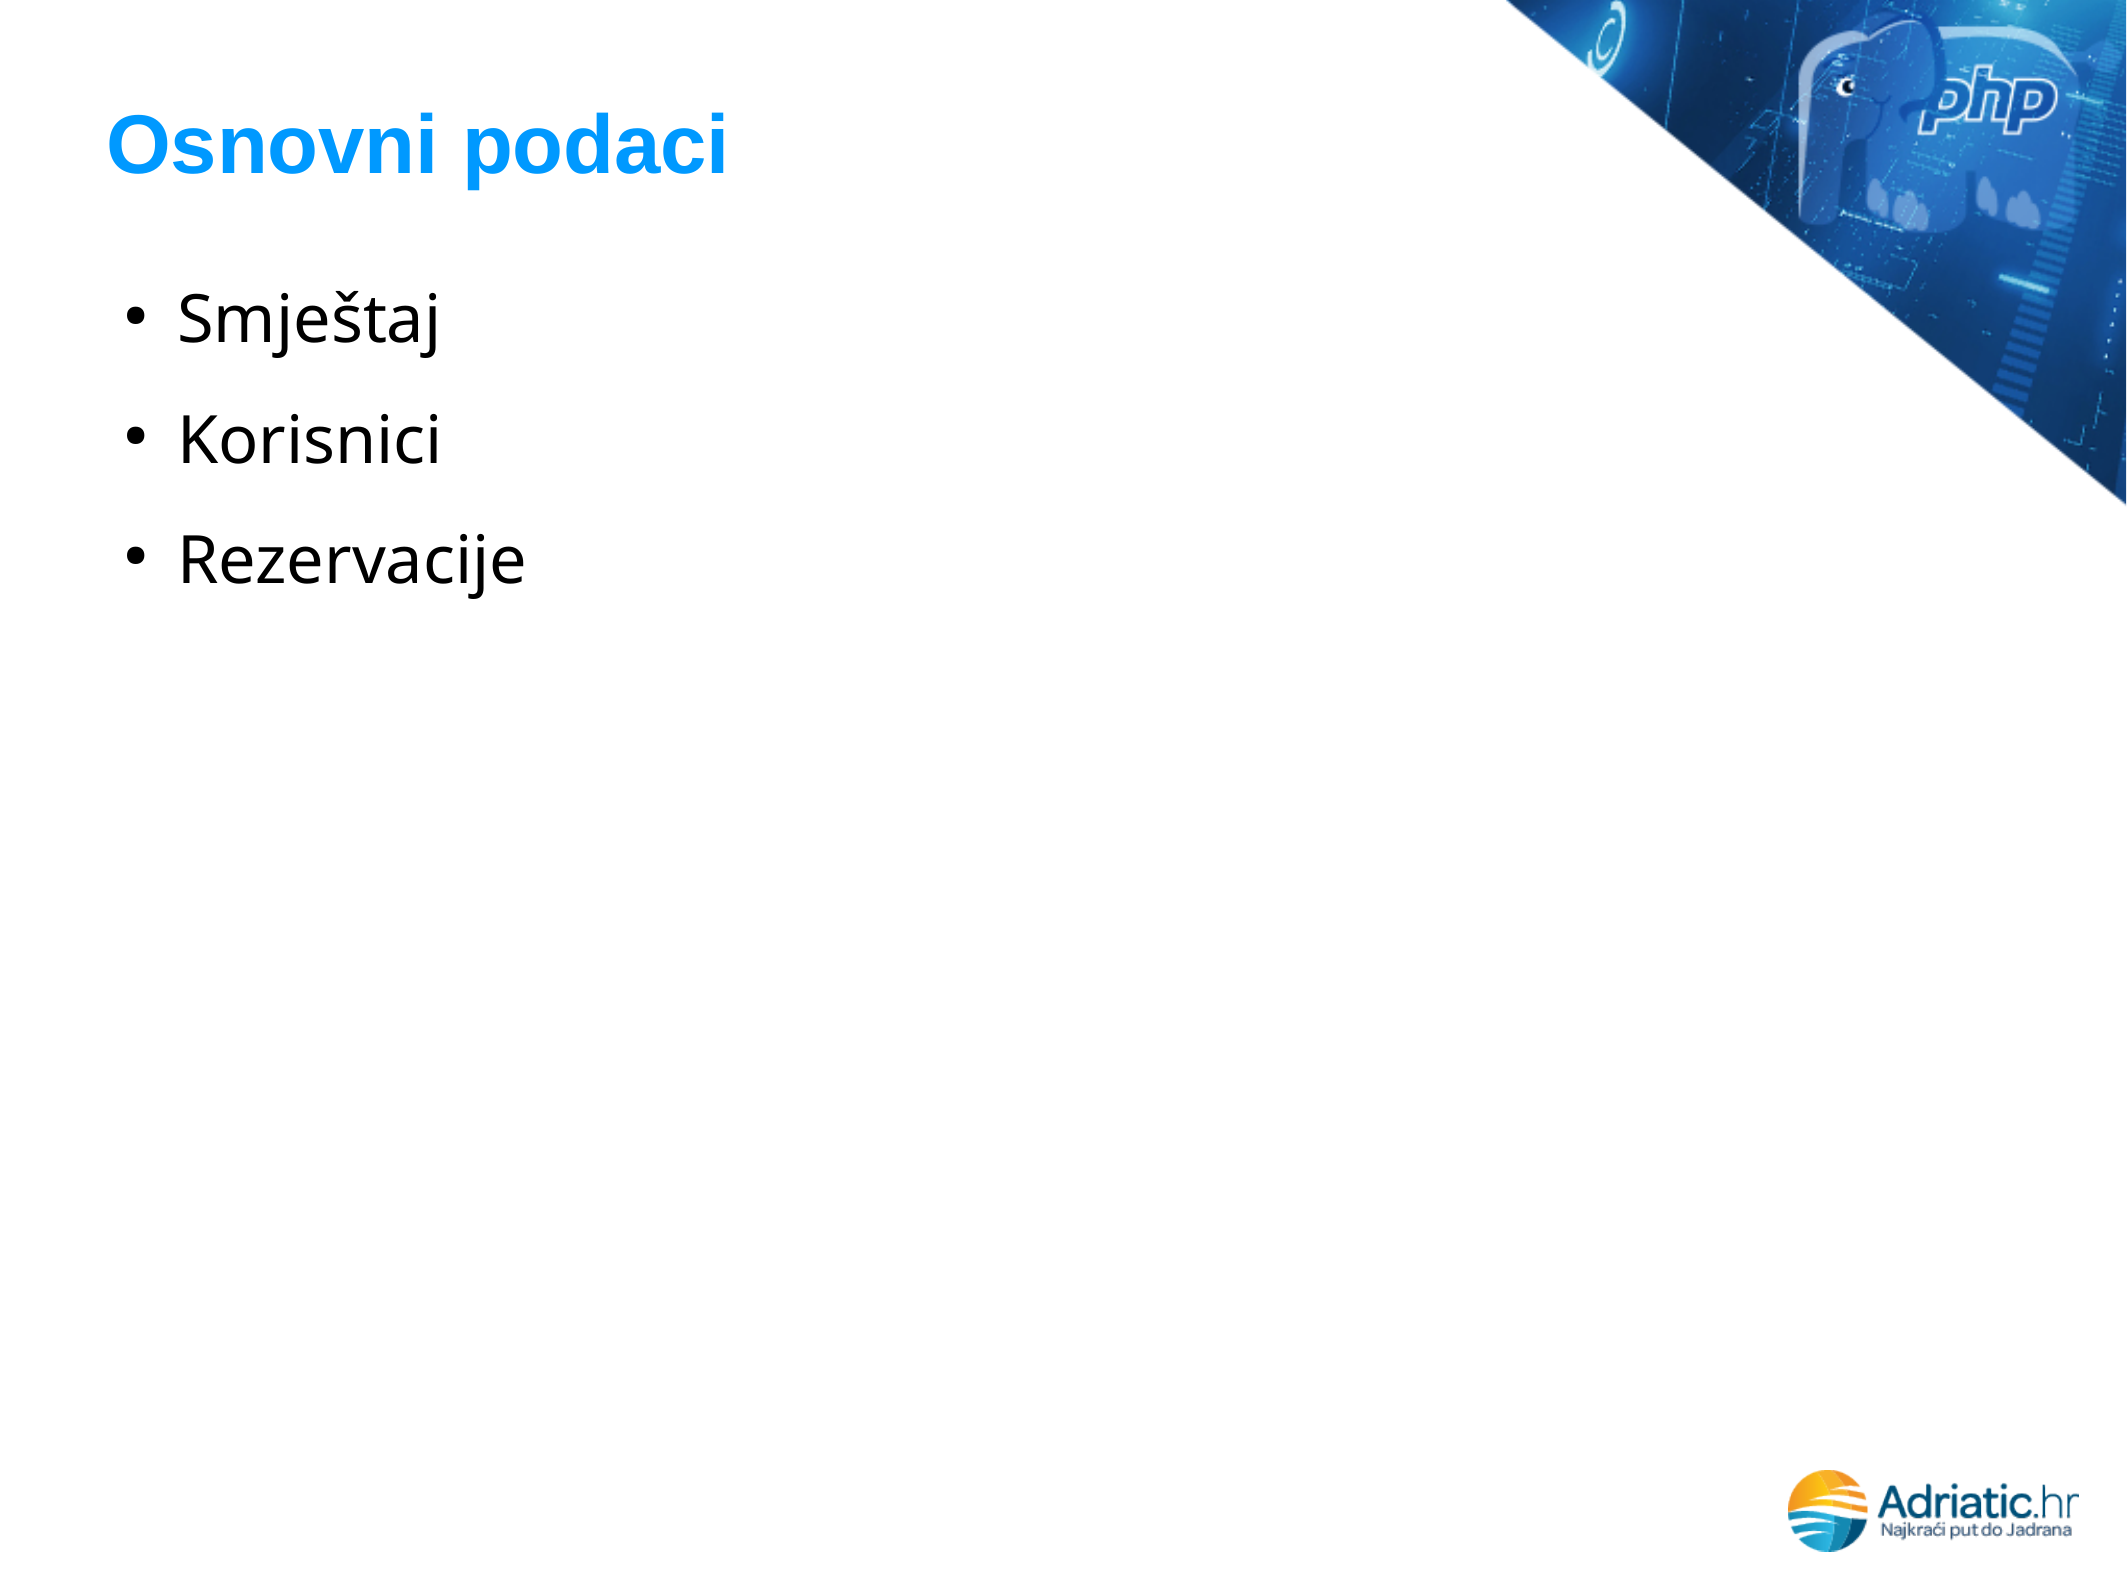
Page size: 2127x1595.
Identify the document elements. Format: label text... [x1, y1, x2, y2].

list Smještaj Korisnici Rezervacije [106, 271, 2008, 1453]
title Osnovni podaci [106, 70, 1630, 219]
picture [1788, 1470, 2079, 1552]
picture [1505, 0, 2127, 625]
